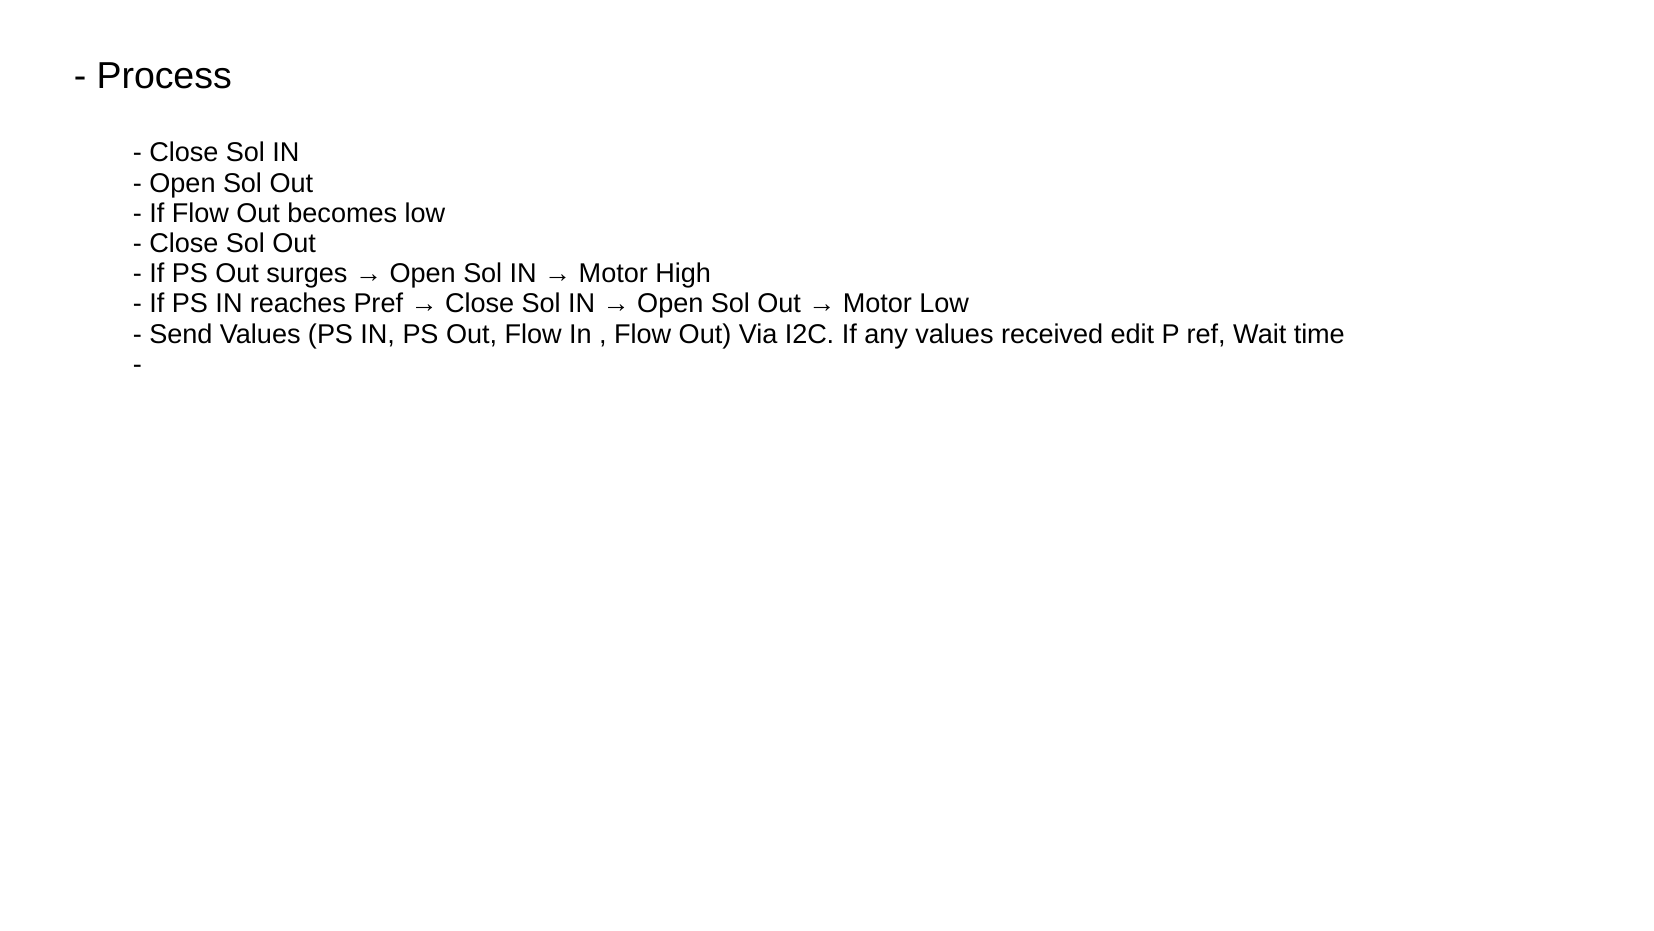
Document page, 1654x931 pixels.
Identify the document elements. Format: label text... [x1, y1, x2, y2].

text_box - Process [59, 47, 296, 105]
text_box - Close Sol IN - Open Sol Out - If Flow Out becomes low - Close Sol Out - If PS Out surges → Open Sol IN → Motor High - If PS IN reaches Pref → Close Sol IN → Open Sol Out → Motor Low - Send Values (PS IN, PS Out, Flow In , Flow Out) Via I2C. If any values received edit P ref, Wait time - [118, 129, 1548, 417]
